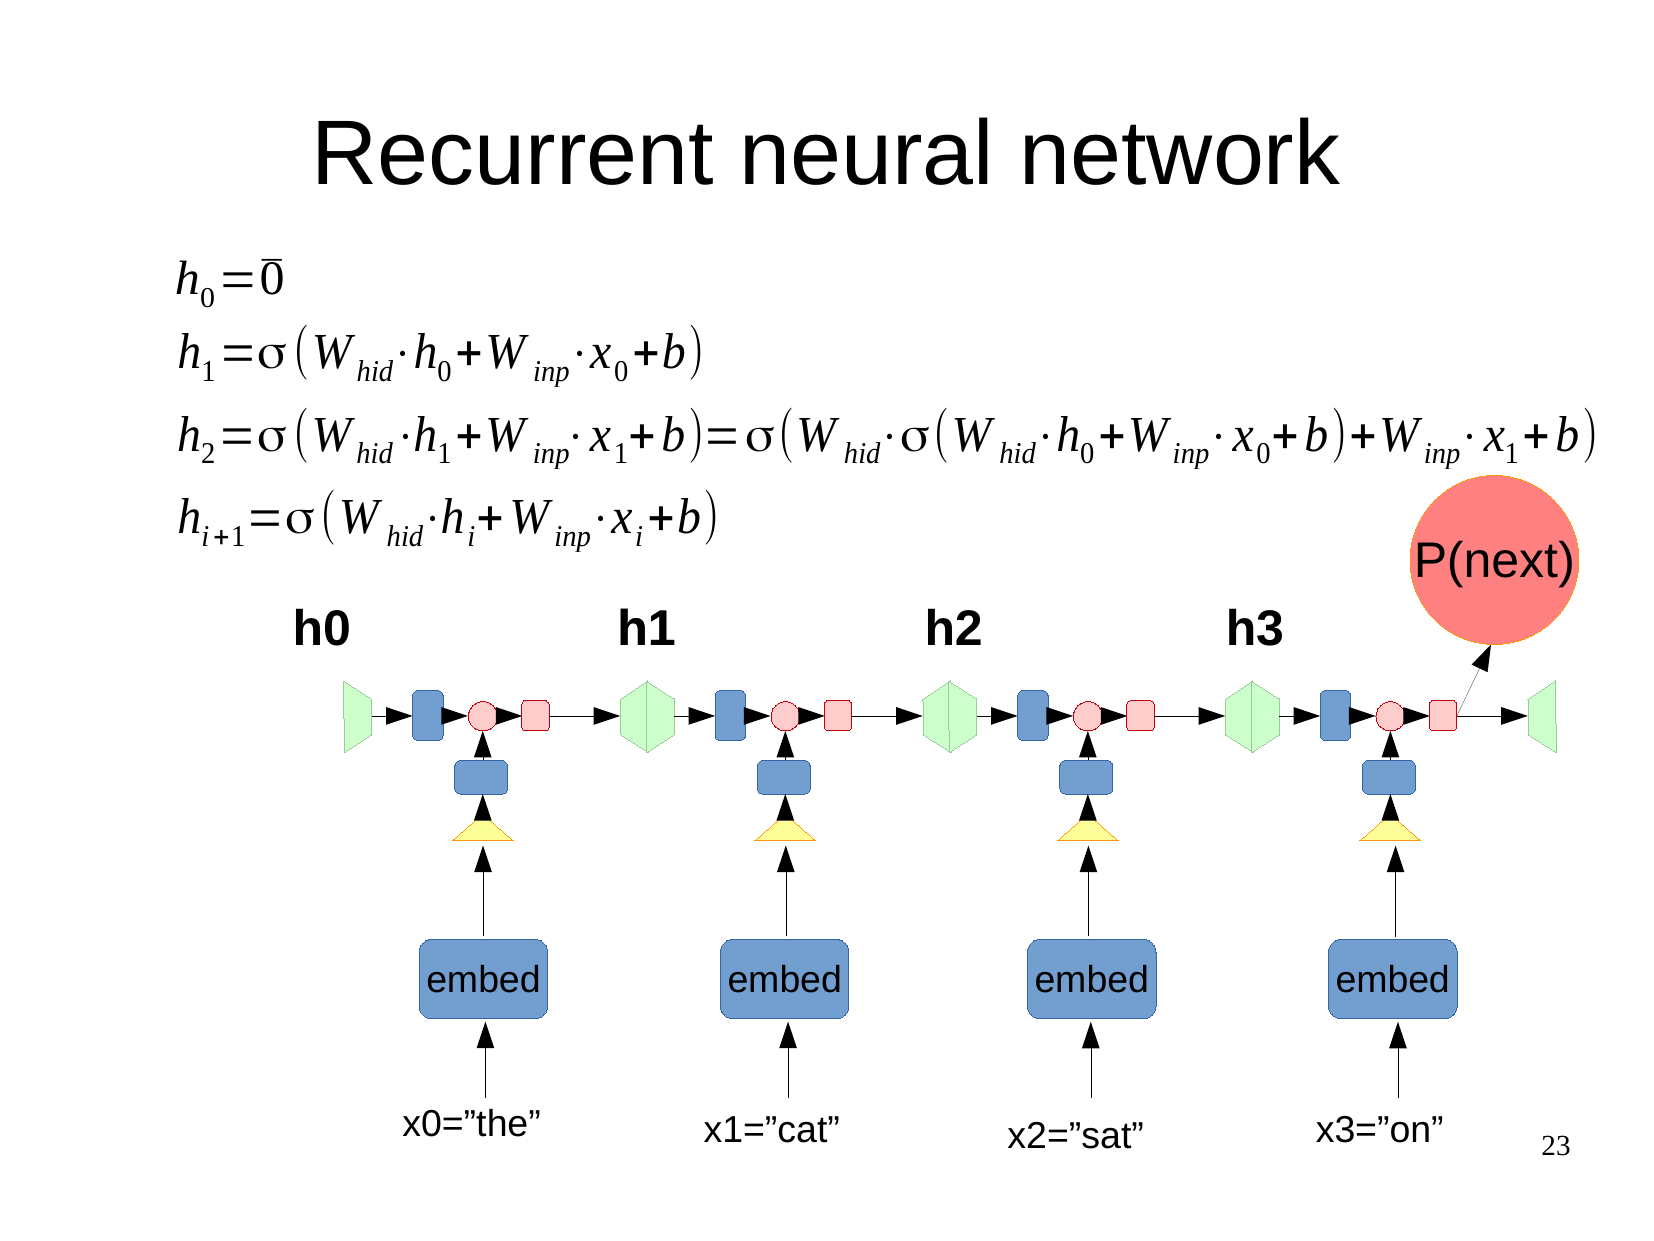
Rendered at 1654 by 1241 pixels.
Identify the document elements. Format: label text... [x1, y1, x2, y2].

text_box embed [1328, 939, 1458, 1019]
text_box x1=”cat” [688, 1101, 899, 1159]
text_box [715, 690, 746, 741]
text_box [757, 760, 811, 795]
text_box [1225, 684, 1280, 753]
text_box x3=”on” [1301, 1101, 1515, 1159]
title Recurrent neural network [82, 49, 1571, 257]
text_box x2=”sat” [992, 1107, 1219, 1165]
text_box [452, 821, 514, 841]
text_box [1017, 690, 1049, 741]
text_box [1359, 821, 1421, 841]
text_box embed [419, 939, 548, 1019]
text_box [1126, 700, 1155, 731]
text_box [1527, 680, 1557, 753]
chart [162, 252, 299, 315]
text_box [922, 684, 977, 753]
text_box h3 [1211, 592, 1338, 684]
text_box [1059, 760, 1113, 795]
text_box [412, 690, 444, 741]
text_box [1057, 821, 1119, 841]
text_box [754, 821, 816, 841]
text_box [521, 700, 550, 731]
text_box embed [1027, 939, 1157, 1019]
chart [165, 321, 718, 387]
text_box [343, 684, 372, 753]
text_box embed [720, 939, 849, 1019]
text_box [771, 701, 798, 731]
text_box [468, 701, 495, 731]
text_box [620, 684, 675, 753]
text_box [454, 760, 508, 795]
text_box [1429, 700, 1457, 731]
text_box [824, 700, 852, 731]
text_box [1375, 701, 1403, 731]
text_box P(next) [1410, 475, 1579, 645]
text_box x0=”the” [387, 1095, 597, 1152]
text_box h2 [909, 592, 1037, 684]
text_box h1 [602, 592, 730, 684]
chart [165, 403, 1609, 469]
chart [162, 486, 733, 559]
text_box [1073, 701, 1100, 731]
text_box h0 [277, 592, 405, 684]
text_box [1362, 760, 1416, 795]
text_box [1320, 690, 1351, 741]
